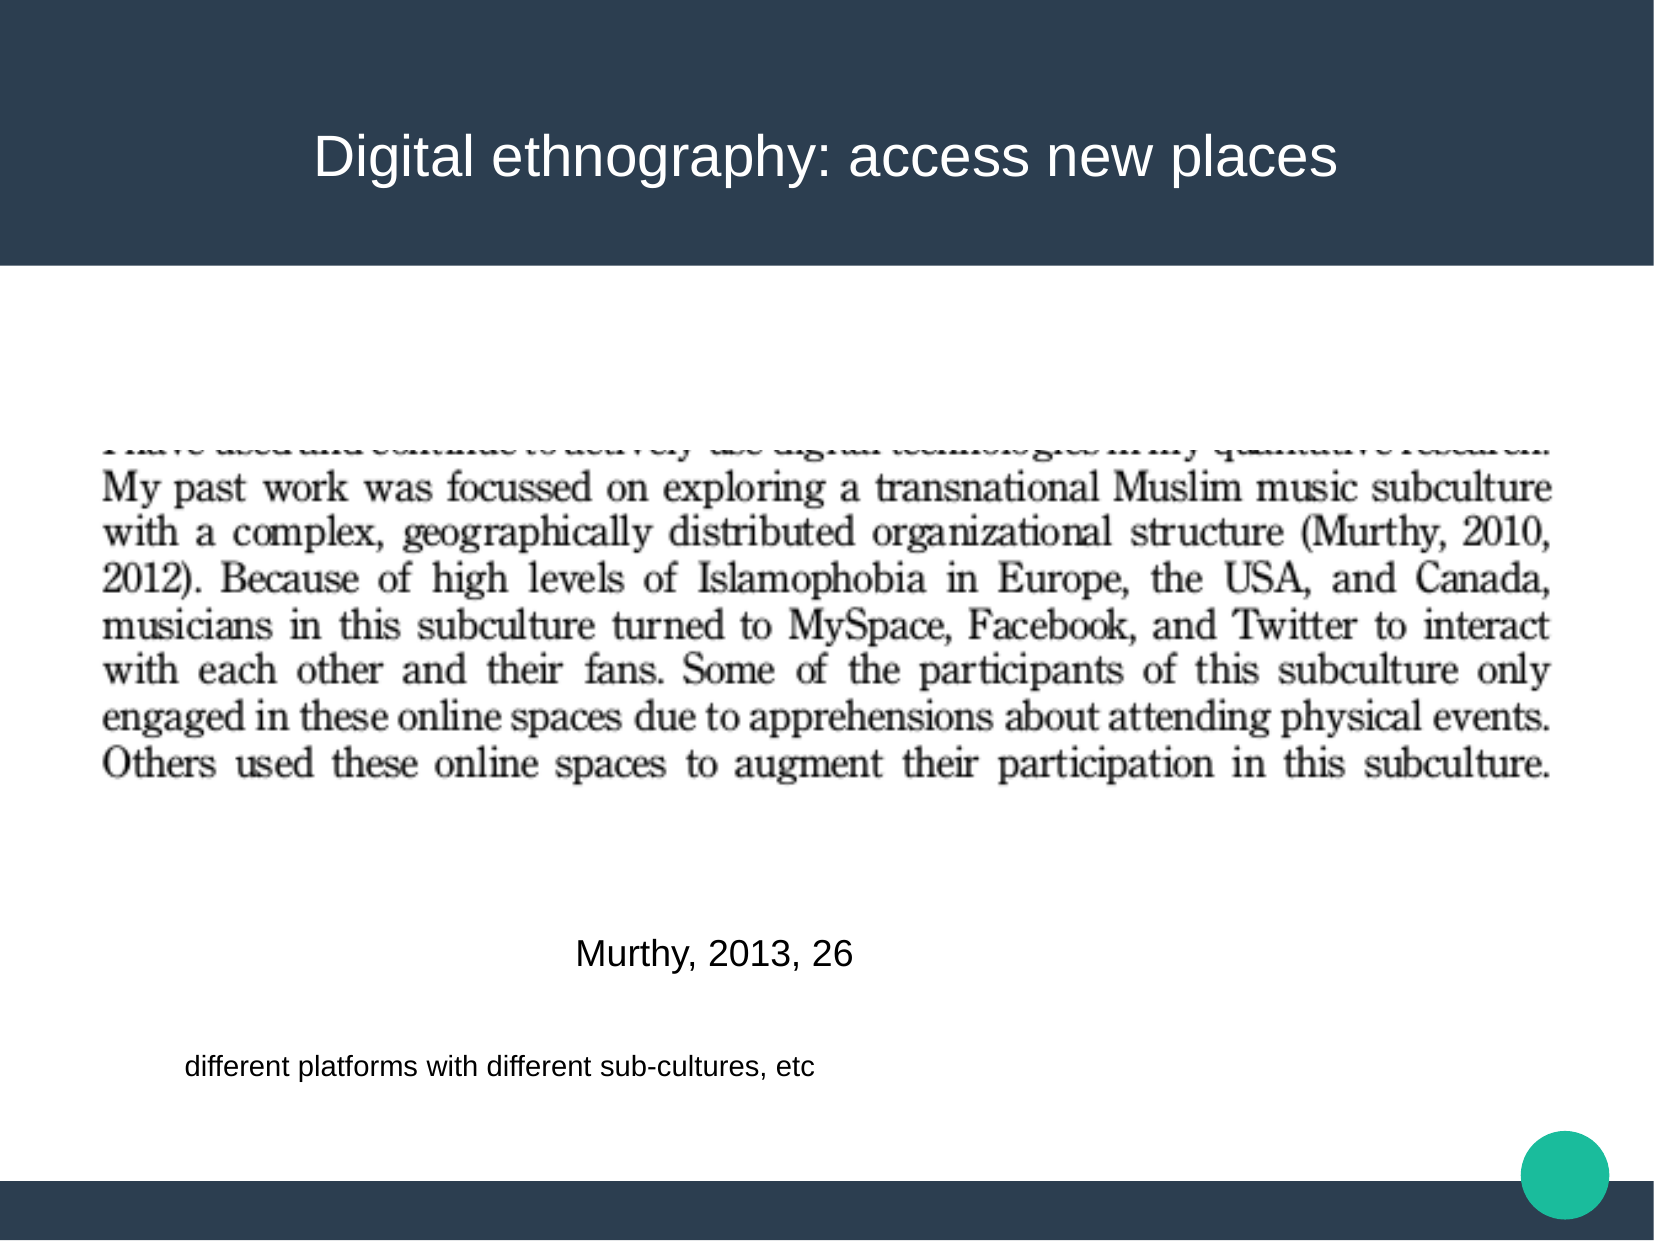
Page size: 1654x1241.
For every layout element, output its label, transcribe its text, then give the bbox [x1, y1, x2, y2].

title Digital ethnography: access new places [82, 49, 1571, 257]
text_box different platforms with different sub-cultures, etc [169, 1031, 941, 1093]
text_box Murthy, 2013, 26 [448, 921, 981, 979]
picture [79, 450, 1577, 790]
